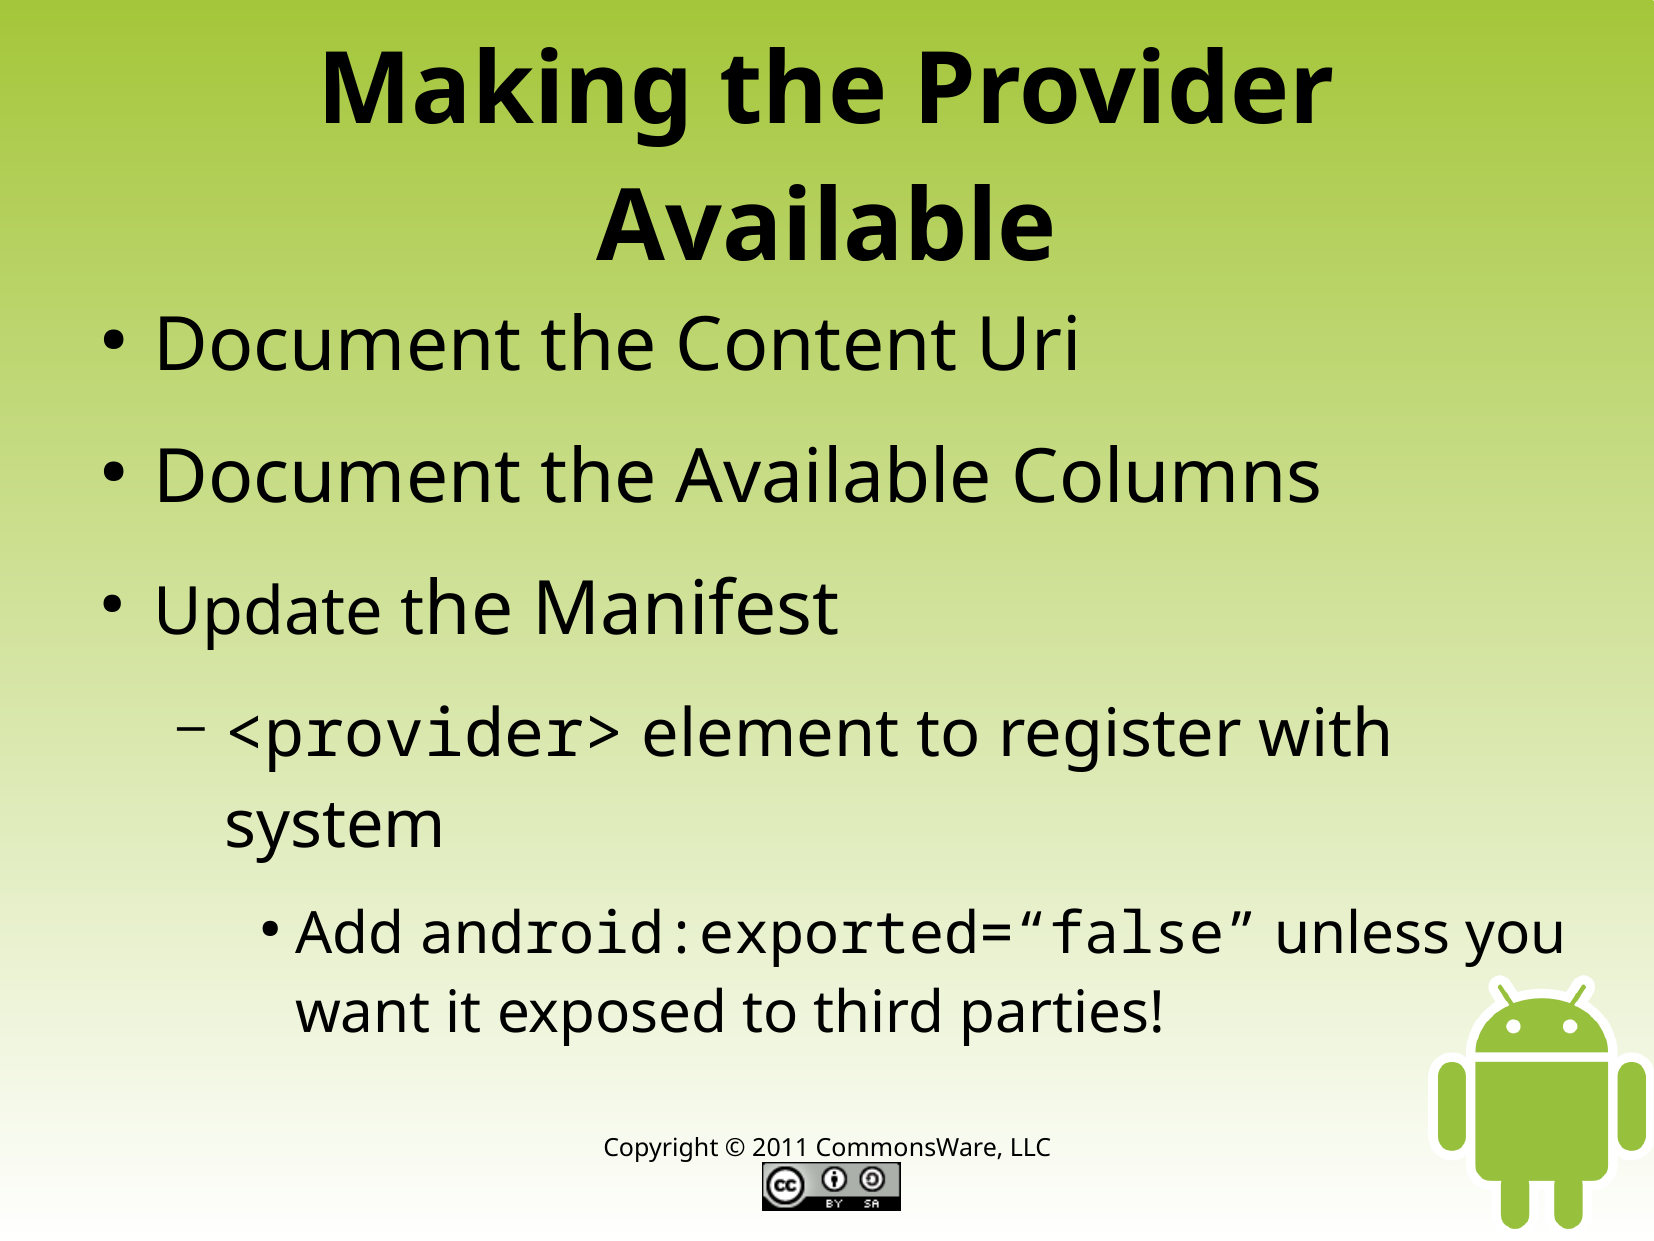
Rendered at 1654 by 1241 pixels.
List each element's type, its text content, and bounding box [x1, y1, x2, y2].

picture [762, 1162, 901, 1211]
picture [1428, 975, 1654, 1238]
list Document the Content Uri Document the Available Columns Update the Manifest <provider> element to register with system Add android:exported=“false” unless you want it exposed to third parties! [82, 290, 1571, 1094]
title Making the Provider Available [82, 49, 1571, 257]
